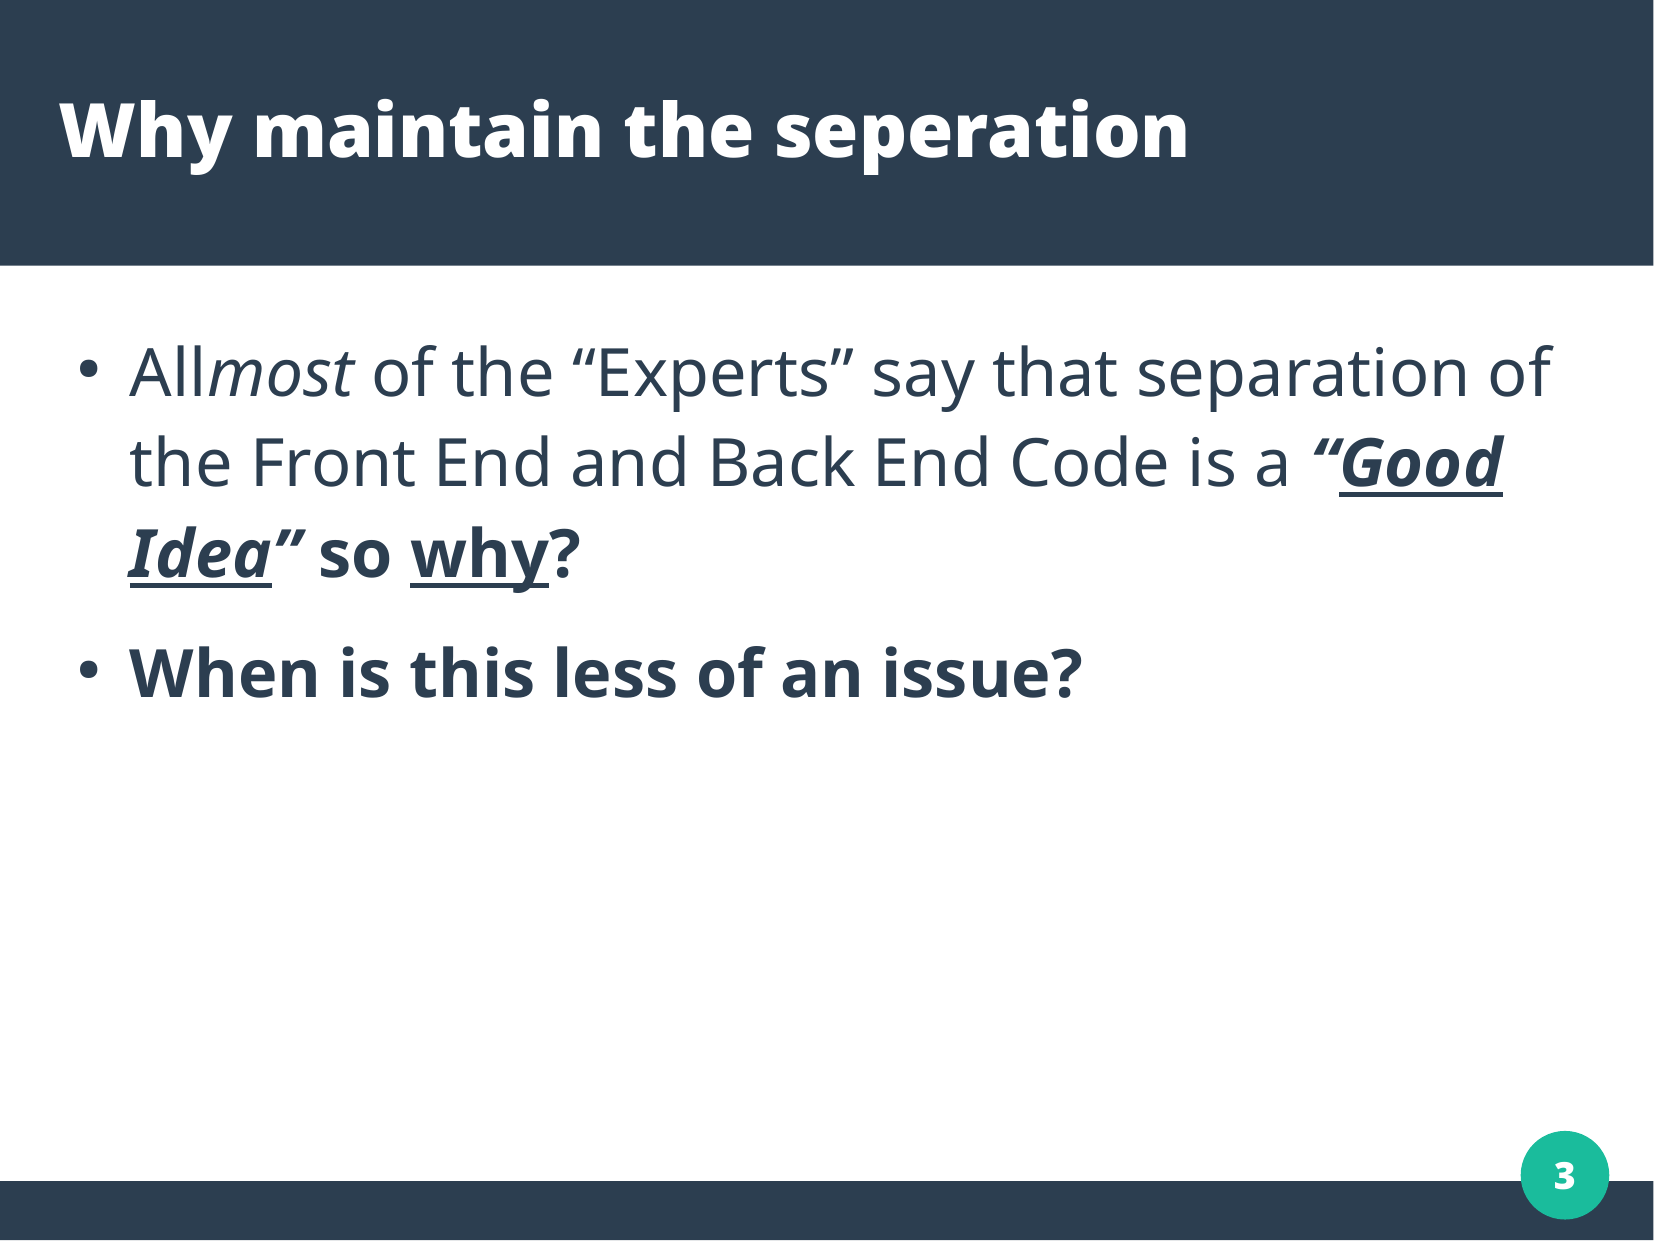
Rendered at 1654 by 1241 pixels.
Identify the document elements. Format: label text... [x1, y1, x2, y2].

list Allmost of the “Experts” say that separation of the Front End and Back End Code is a “Good Idea” so why? When is this less of an issue? [59, 324, 1595, 1152]
title Why maintain the seperation [59, 49, 1595, 207]
